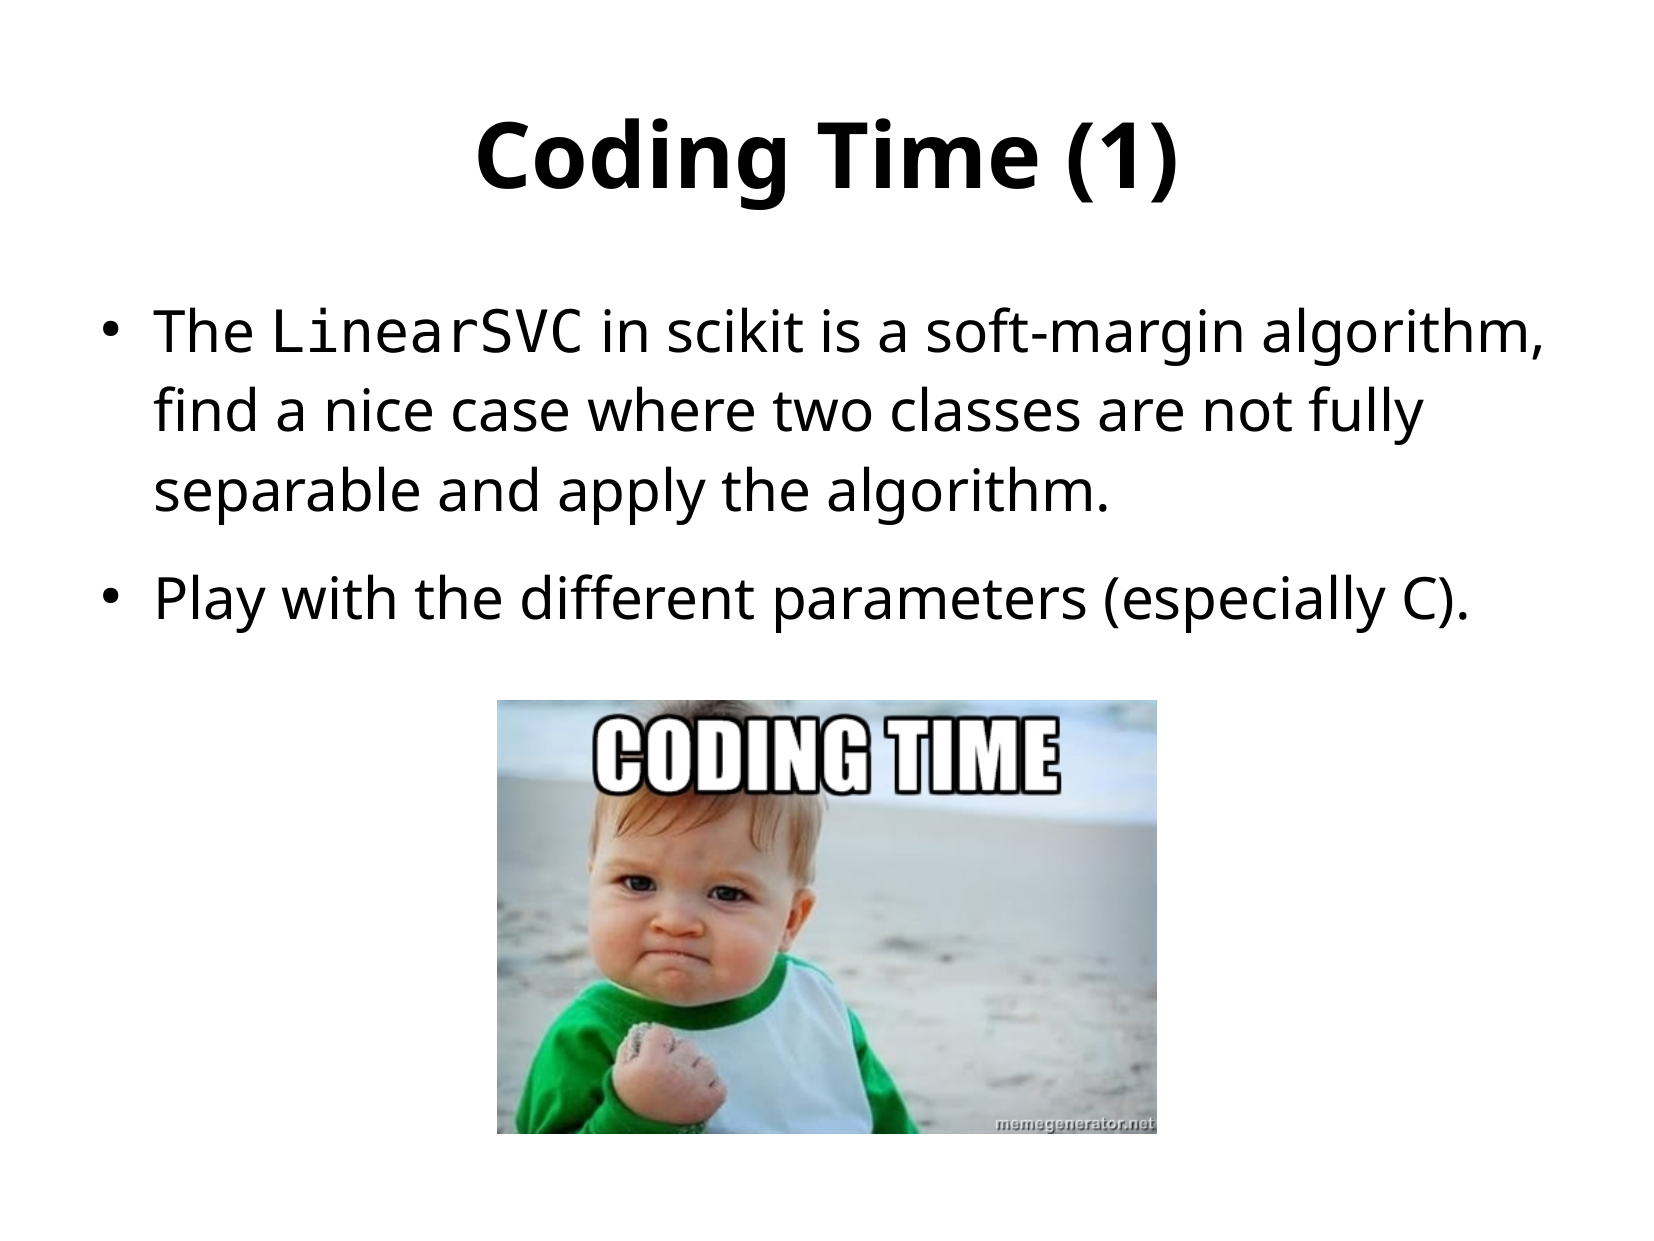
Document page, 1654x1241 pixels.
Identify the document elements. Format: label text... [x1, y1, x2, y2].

title Coding Time (1) [82, 49, 1571, 257]
picture [497, 700, 1157, 1134]
list The LinearSVC in scikit is a soft-margin algorithm, find a nice case where two classes are not fully separable and apply the algorithm. Play with the different parameters (especially C). [82, 290, 1571, 1010]
